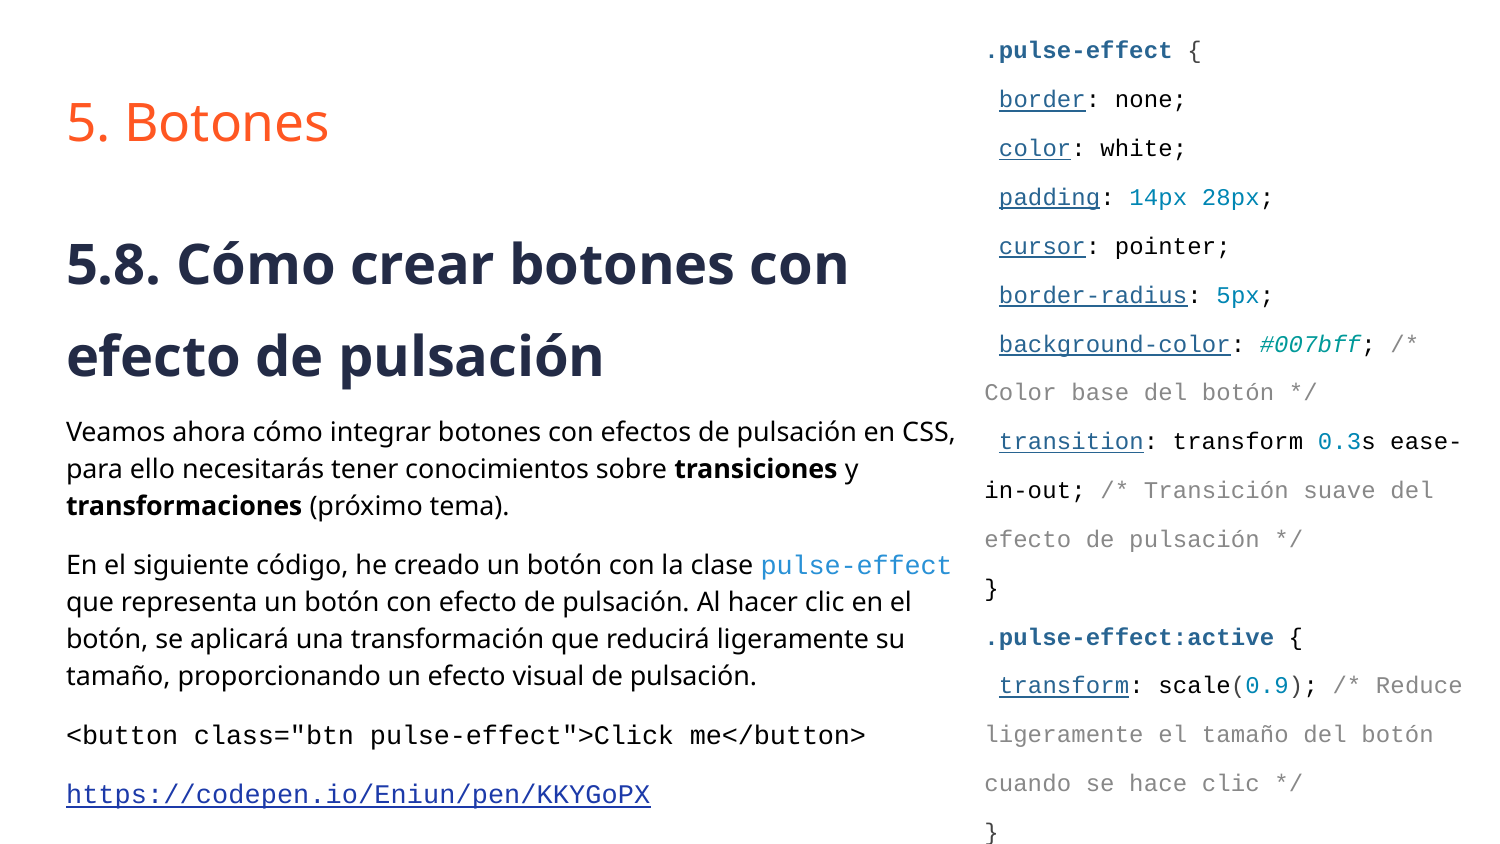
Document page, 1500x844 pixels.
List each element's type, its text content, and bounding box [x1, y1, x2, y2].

title 5. Botones [51, 72, 929, 167]
list 5.8. Cómo crear botones con efecto de pulsación Veamos ahora cómo integrar botones con efectos de pulsación en CSS, para ello necesitarás tener conocimientos sobre transiciones y transformaciones (próximo tema). En el siguiente código, he creado un botón con la clase pulse-effect que representa un botón con efecto de pulsación. Al hacer clic en el botón, se aplicará una transformación que reducirá ligeramente su tamaño, proporcionando un efecto visual de pulsación. <button class="btn pulse-effect">Click me</button> https://codepen.io/Eniun/pen/KKYGoPX [51, 189, 929, 844]
text_box .pulse-effect { border: none; color: white; padding: 14px 28px; cursor: pointer; border-radius: 5px; background-color: #007bff; /* Color base del botón */ transition: transform 0.3s ease-in-out; /* Transición suave del efecto de pulsación */ } .pulse-effect:active { transform: scale(0.9); /* Reduce ligeramente el tamaño del botón cuando se hace clic */ } [929, 0, 1500, 844]
